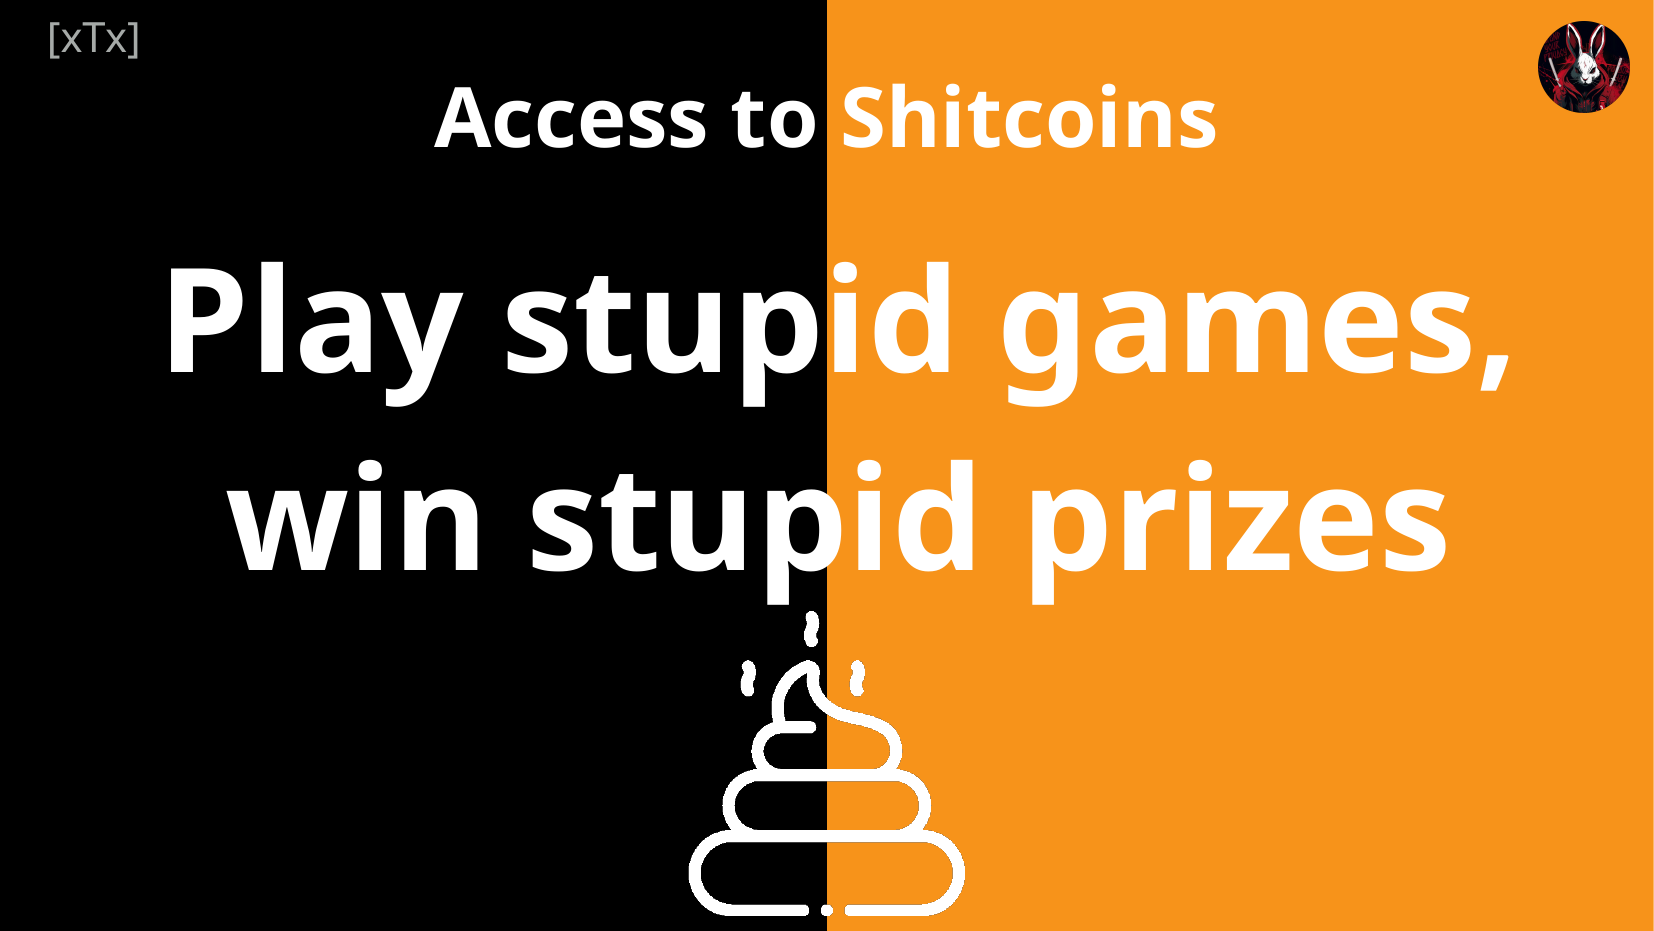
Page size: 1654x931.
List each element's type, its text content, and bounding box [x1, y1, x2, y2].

text_box [xTx] [0, 0, 188, 76]
title Access to Shitcoins [82, 37, 1571, 193]
picture [0, 0, 1654, 931]
list Play stupid games, win stupid prizes [82, 217, 1595, 621]
